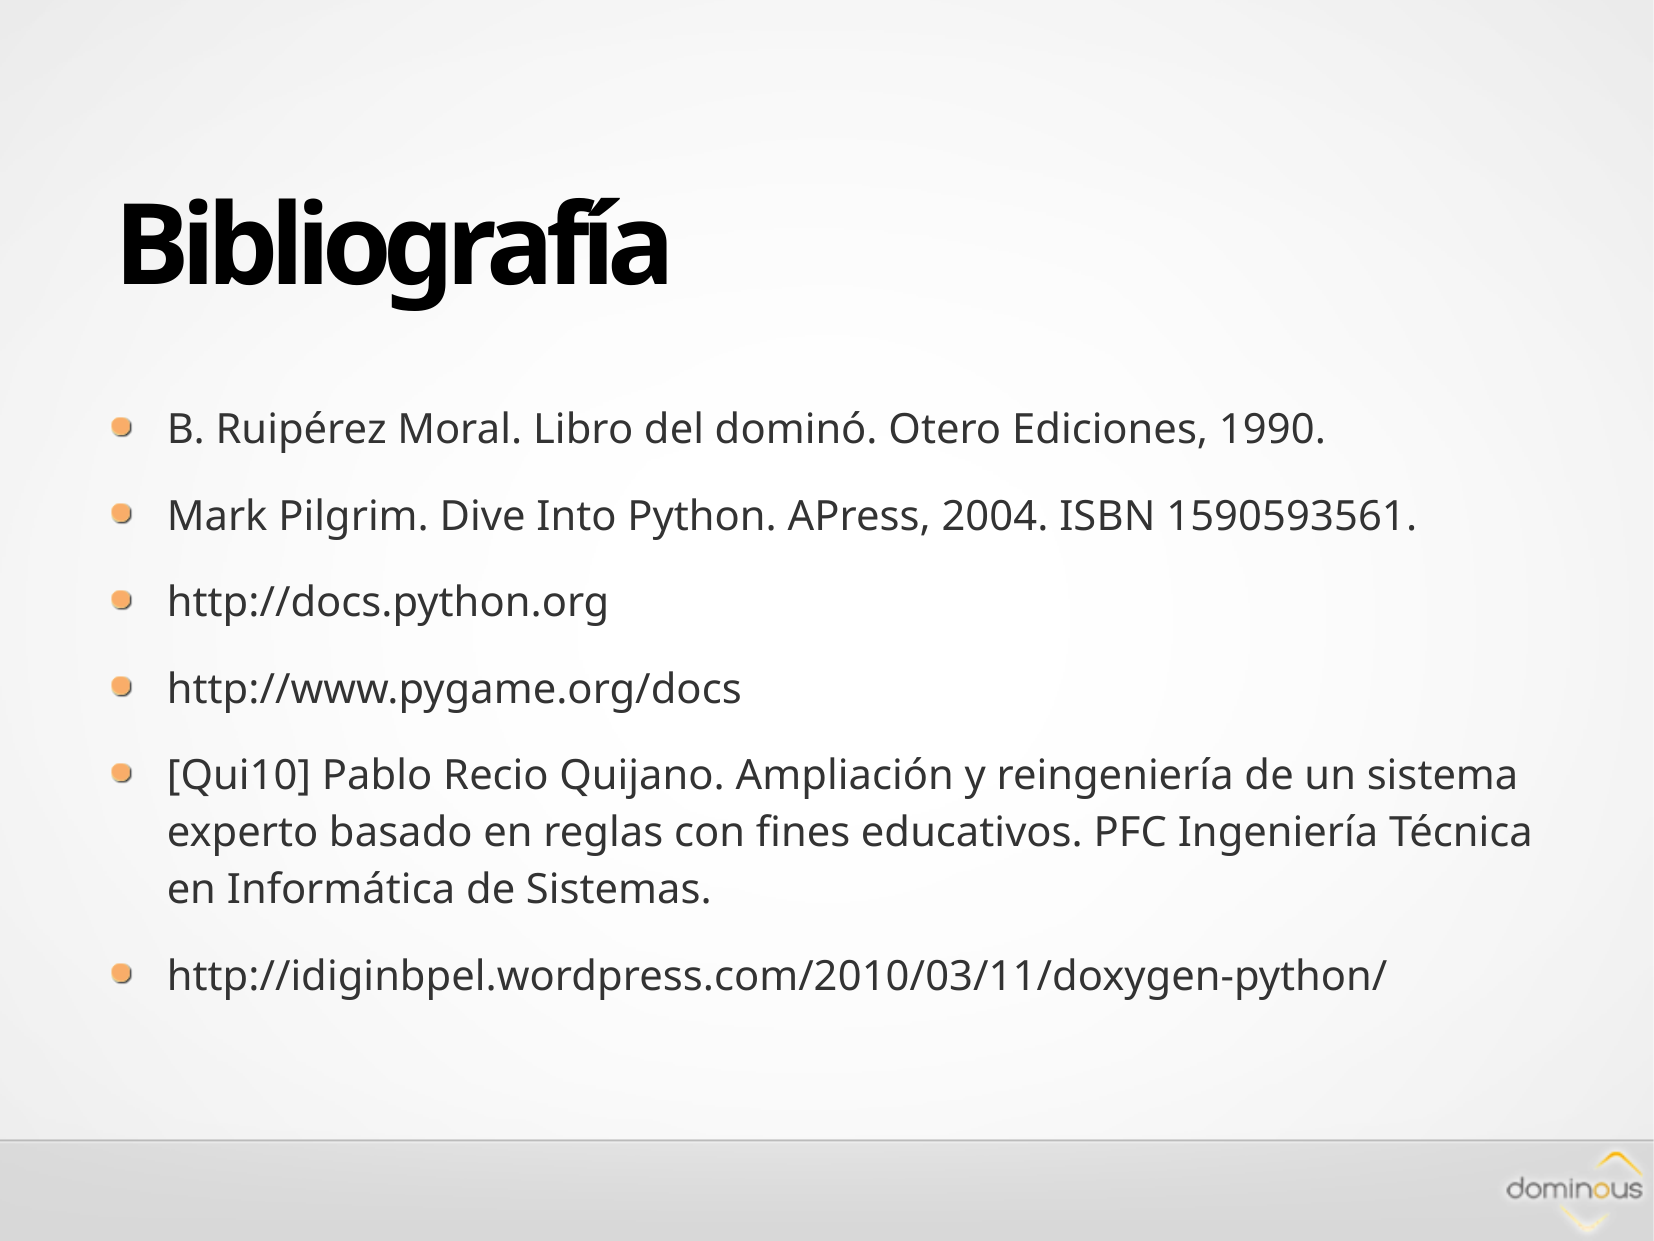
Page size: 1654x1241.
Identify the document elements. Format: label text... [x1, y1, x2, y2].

text_box Bibliografía [99, 179, 1565, 355]
picture [0, 0, 1654, 1241]
text_box B. Ruipérez Moral. Libro del dominó. Otero Ediciones, 1990. Mark Pilgrim. Dive Into Python. APress, 2004. ISBN 1590593561. http://docs.python.org http://www.pygame.org/docs [Qui10] Pablo Recio Quijano. Ampliación y reingeniería de un sistema experto basado en reglas con fines educativos. PFC Ingeniería Técnica en Informática de Sistemas. http://idiginbpel.wordpress.com/2010/03/11/doxygen-python/ [96, 391, 1598, 1012]
